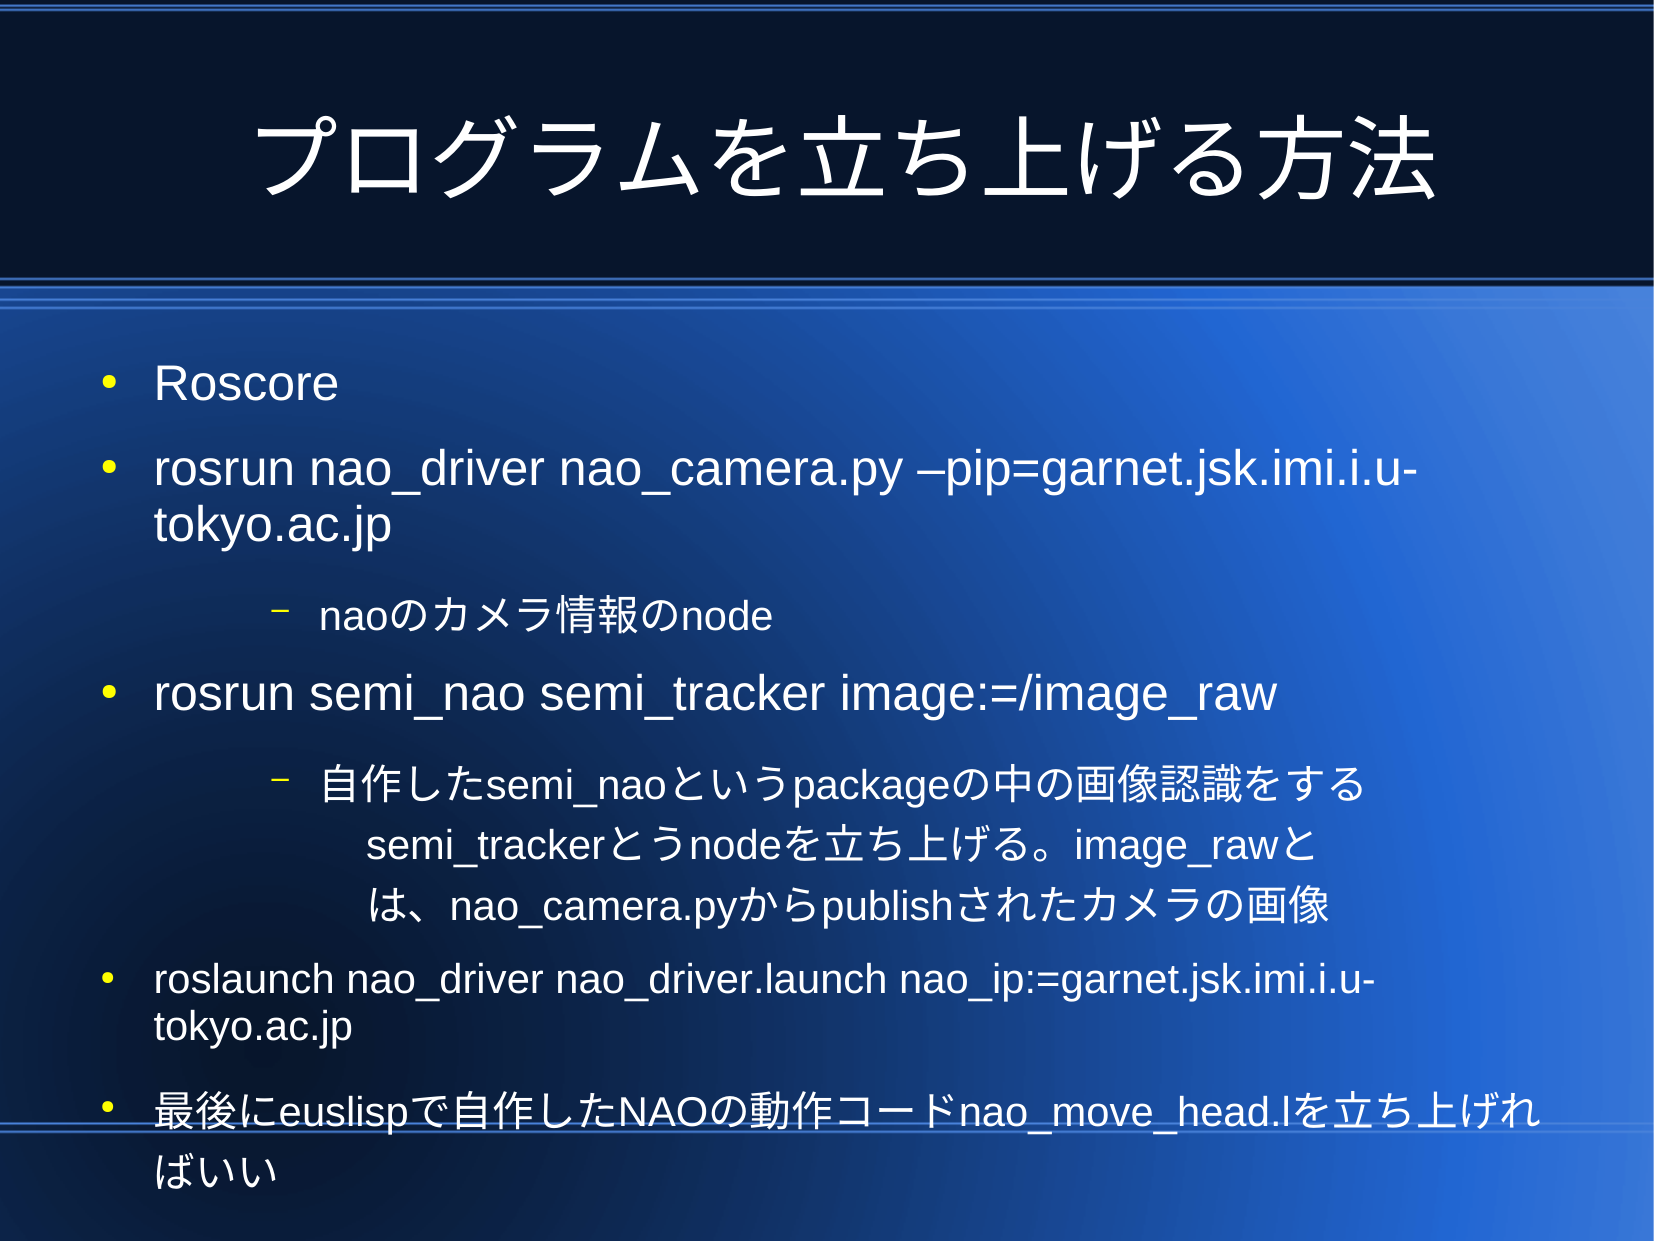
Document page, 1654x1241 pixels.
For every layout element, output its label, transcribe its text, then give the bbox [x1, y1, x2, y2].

title プログラムを立ち上げる方法 [82, 49, 1571, 257]
list Roscore rosrun nao_driver nao_camera.py –pip=garnet.jsk.imi.i.u-tokyo.ac.jp naoのカメラ情報のnode rosrun semi_nao semi_tracker image:=/image_raw 自作したsemi_naoというpackageの中の画像認識をするsemi_trackerとうnodeを立ち上げる。image_rawとは、nao_camera.pyからpublishされたカメラの画像 roslaunch nao_driver nao_driver.launch nao_ip:=garnet.jsk.imi.i.u-tokyo.ac.jp 最後にeuslispで自作したNAOの動作コードnao_move_head.lを立ち上げればいい [82, 355, 1571, 1096]
picture [0, 0, 1654, 1241]
